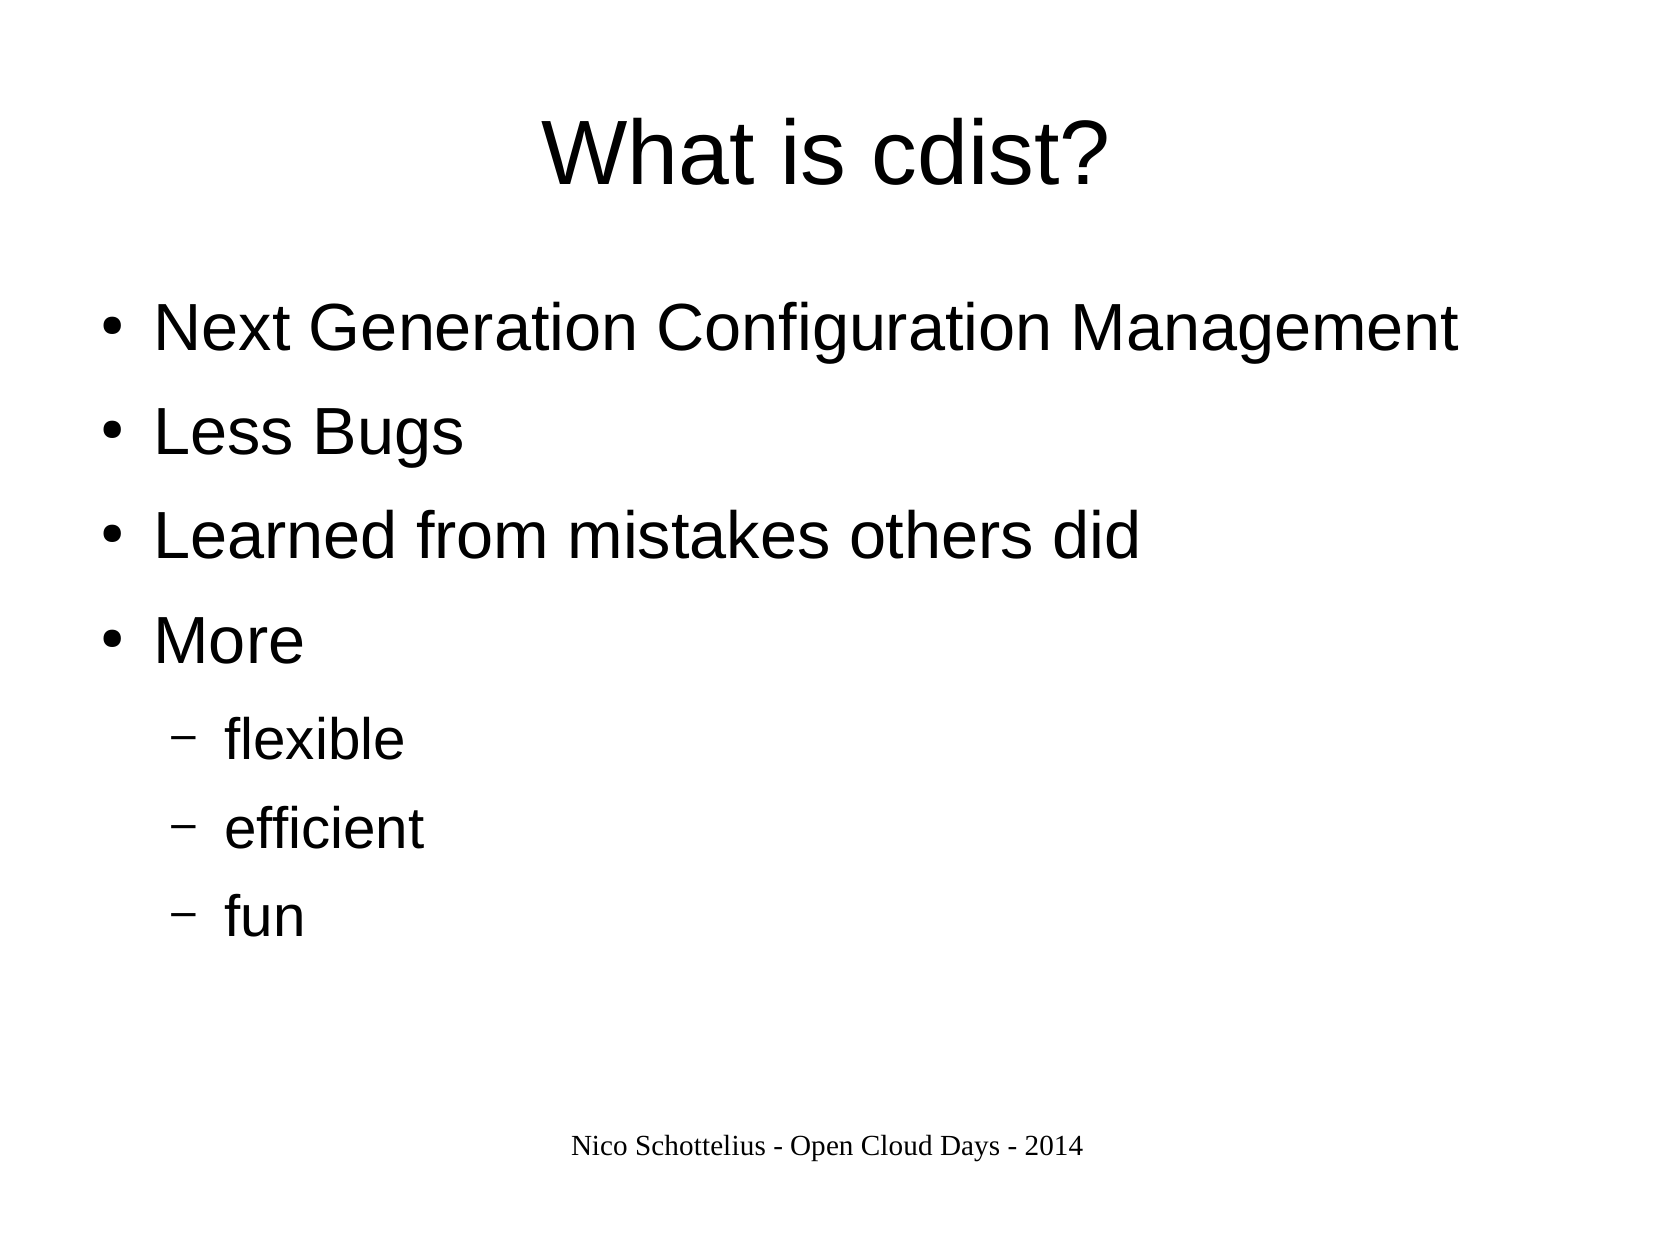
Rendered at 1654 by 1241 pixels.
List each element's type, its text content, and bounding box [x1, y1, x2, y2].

list Next Generation Configuration Management Less Bugs Learned from mistakes others did More flexible efficient fun [82, 290, 1538, 1010]
title What is cdist? [82, 49, 1571, 257]
